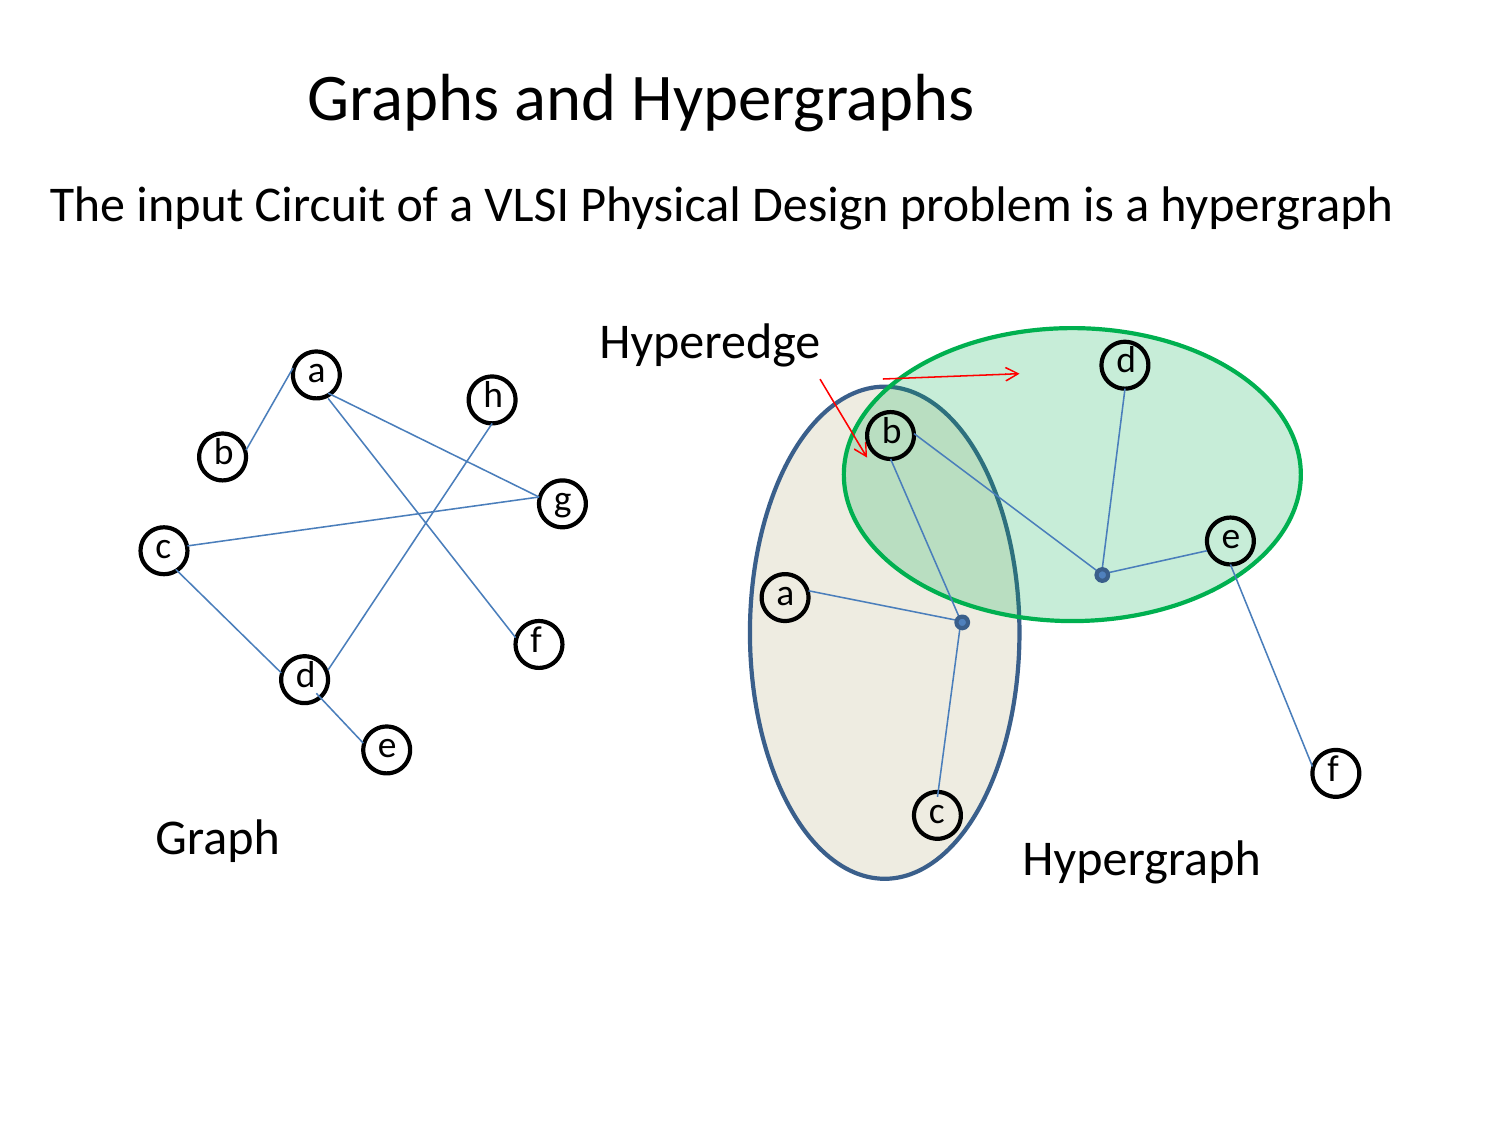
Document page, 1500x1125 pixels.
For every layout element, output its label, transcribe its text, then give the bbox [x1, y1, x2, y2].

text_box a [292, 337, 340, 398]
text_box e [1206, 503, 1254, 564]
text_box f [1312, 736, 1360, 797]
text_box Graph [140, 796, 469, 872]
text_box f [515, 607, 563, 668]
text_box h [468, 362, 516, 423]
text_box d [281, 642, 328, 703]
text_box e [363, 712, 411, 773]
text_box Hyperedge [584, 300, 946, 376]
text_box b [867, 398, 914, 459]
text_box d [1101, 328, 1149, 388]
text_box The input Circuit of a VLSI Physical Design problem is a hypergraph [35, 163, 1465, 239]
text_box b [199, 419, 246, 480]
text_box g [538, 466, 586, 527]
text_box [749, 328, 1301, 879]
text_box c [140, 513, 188, 574]
text_box Hypergraph [1007, 818, 1336, 894]
text_box c [913, 778, 961, 839]
text_box Graphs and Hypergraphs [292, 46, 1311, 142]
text_box a [761, 560, 809, 621]
